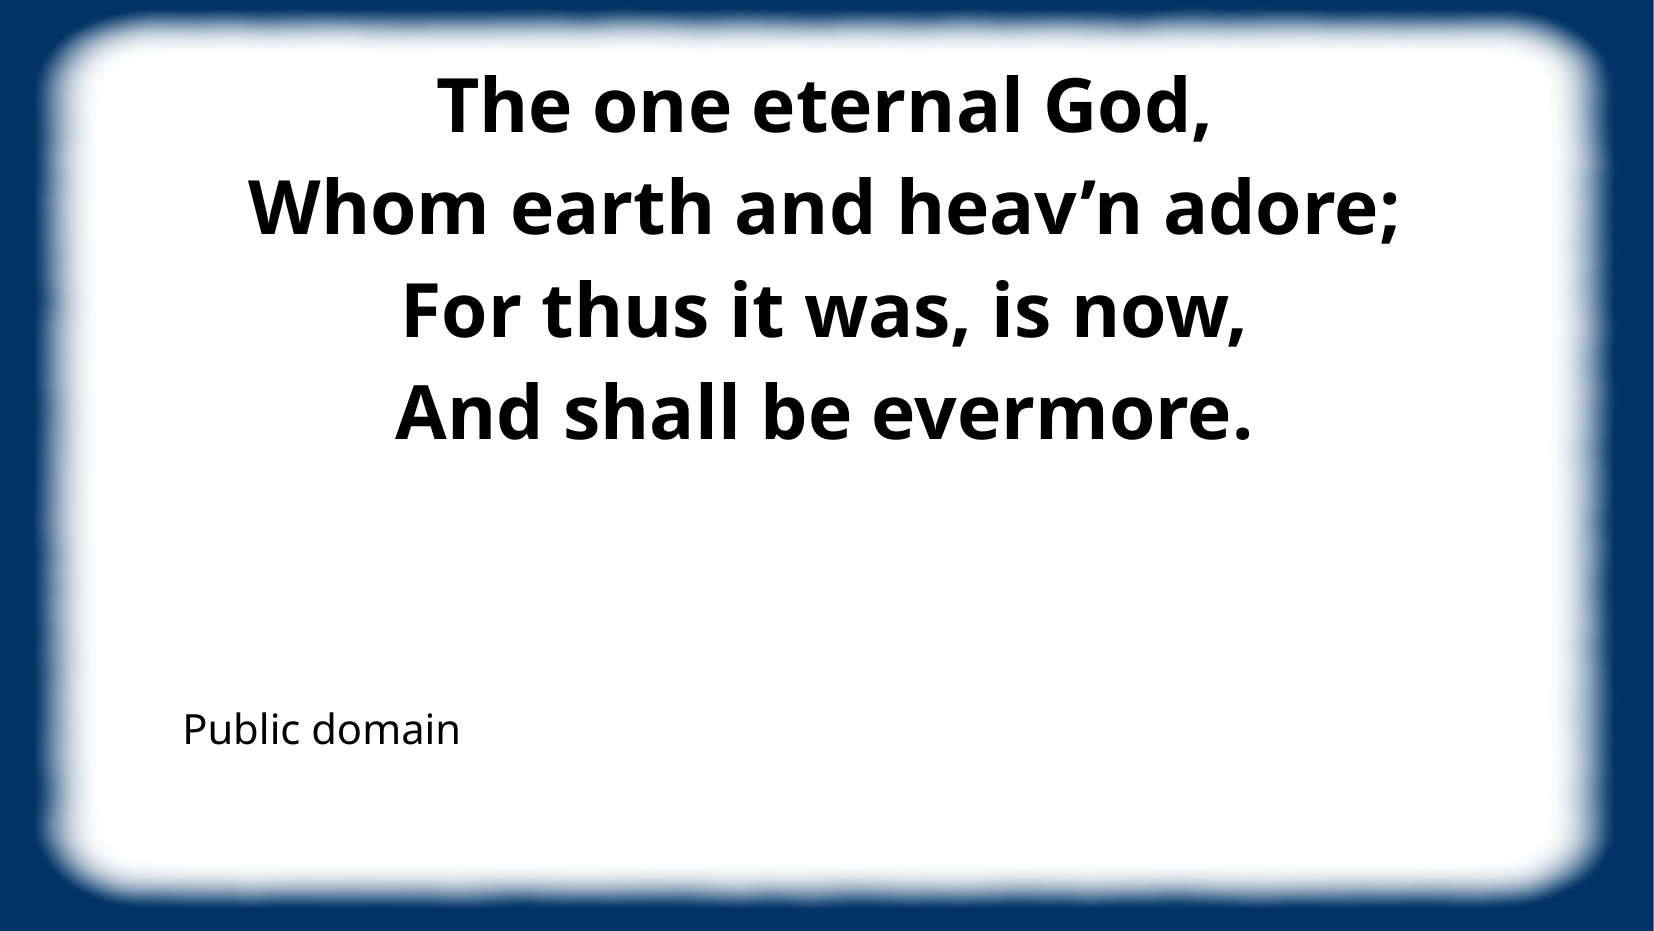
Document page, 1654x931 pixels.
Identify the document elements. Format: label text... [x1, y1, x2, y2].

picture [0, 0, 1654, 931]
text_box The one eternal God, Whom earth and heav’n adore; For thus it was, is now, And shall be evermore. Public domain [60, 45, 1591, 798]
